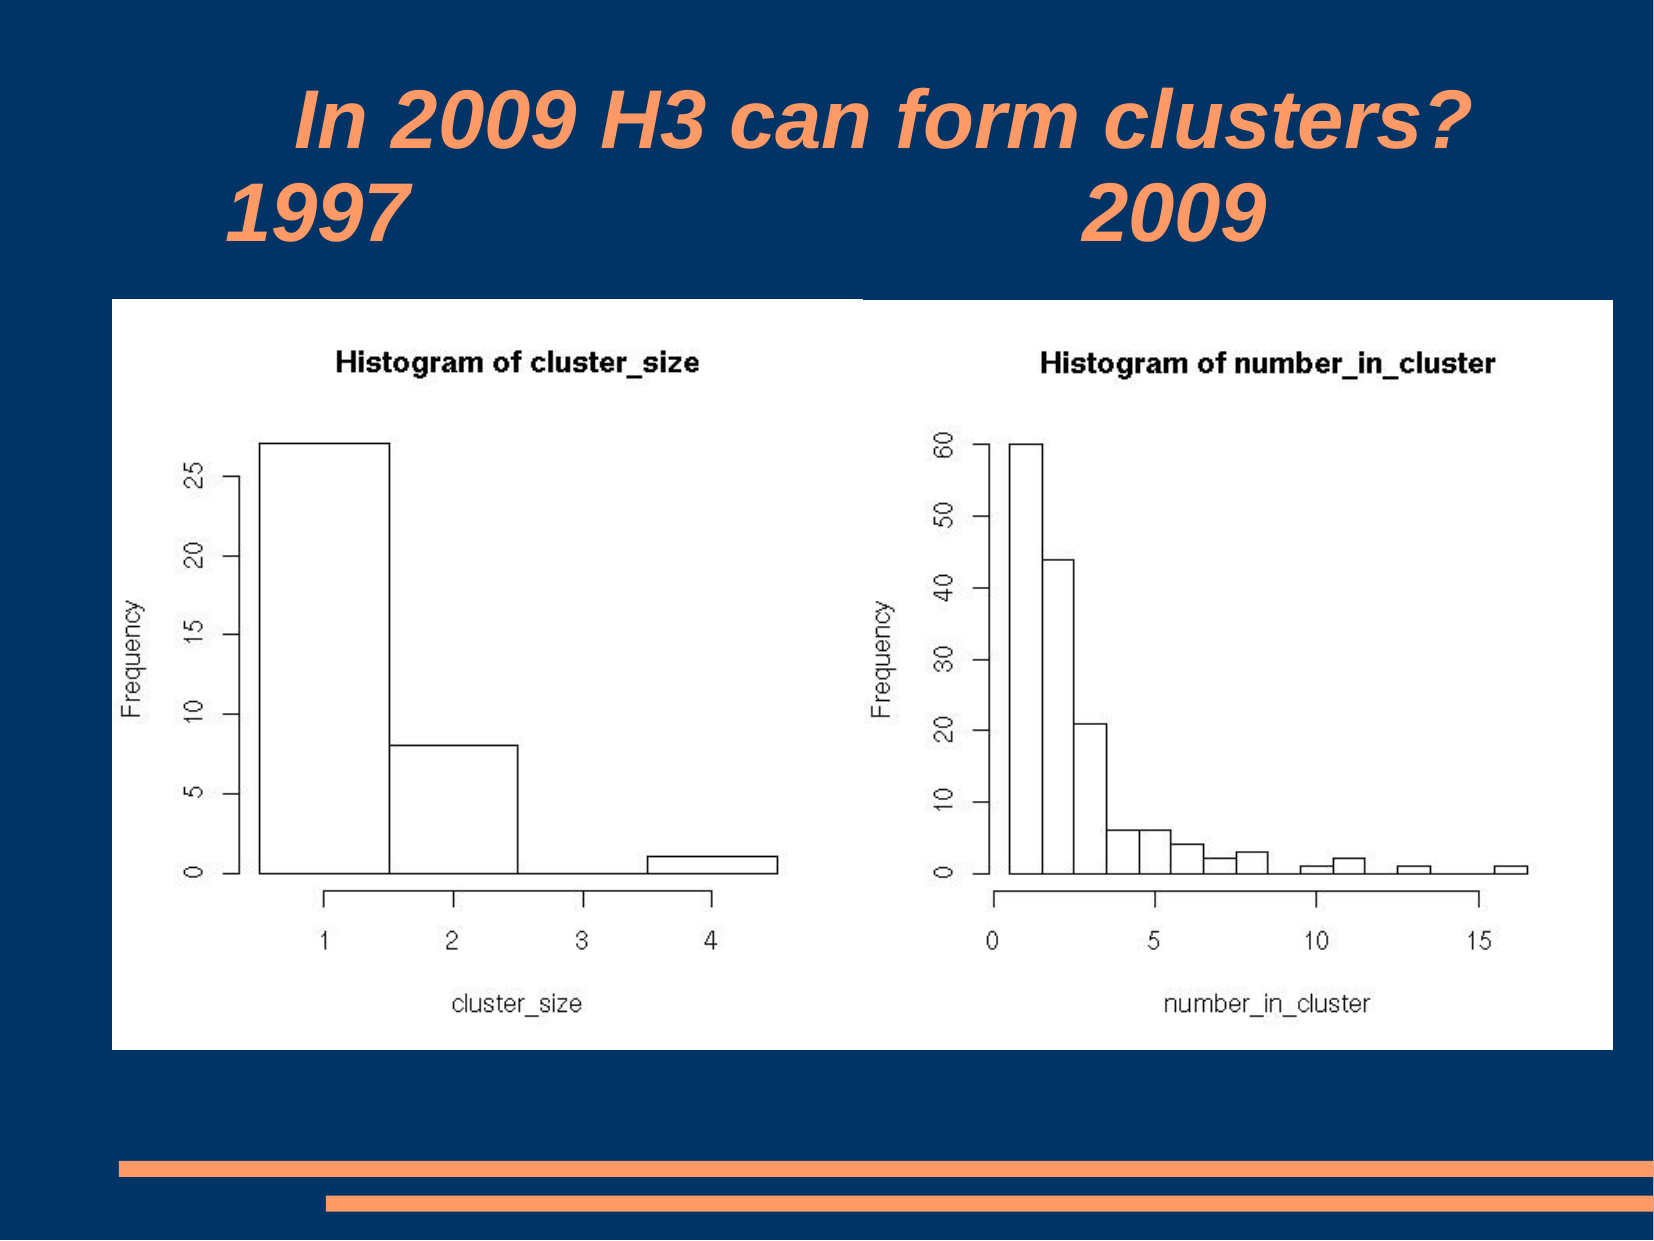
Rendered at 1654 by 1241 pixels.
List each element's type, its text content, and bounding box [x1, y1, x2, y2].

picture [112, 299, 1613, 1051]
title In 2009 H3 can form clusters? 1997 2009 [225, 41, 1638, 292]
